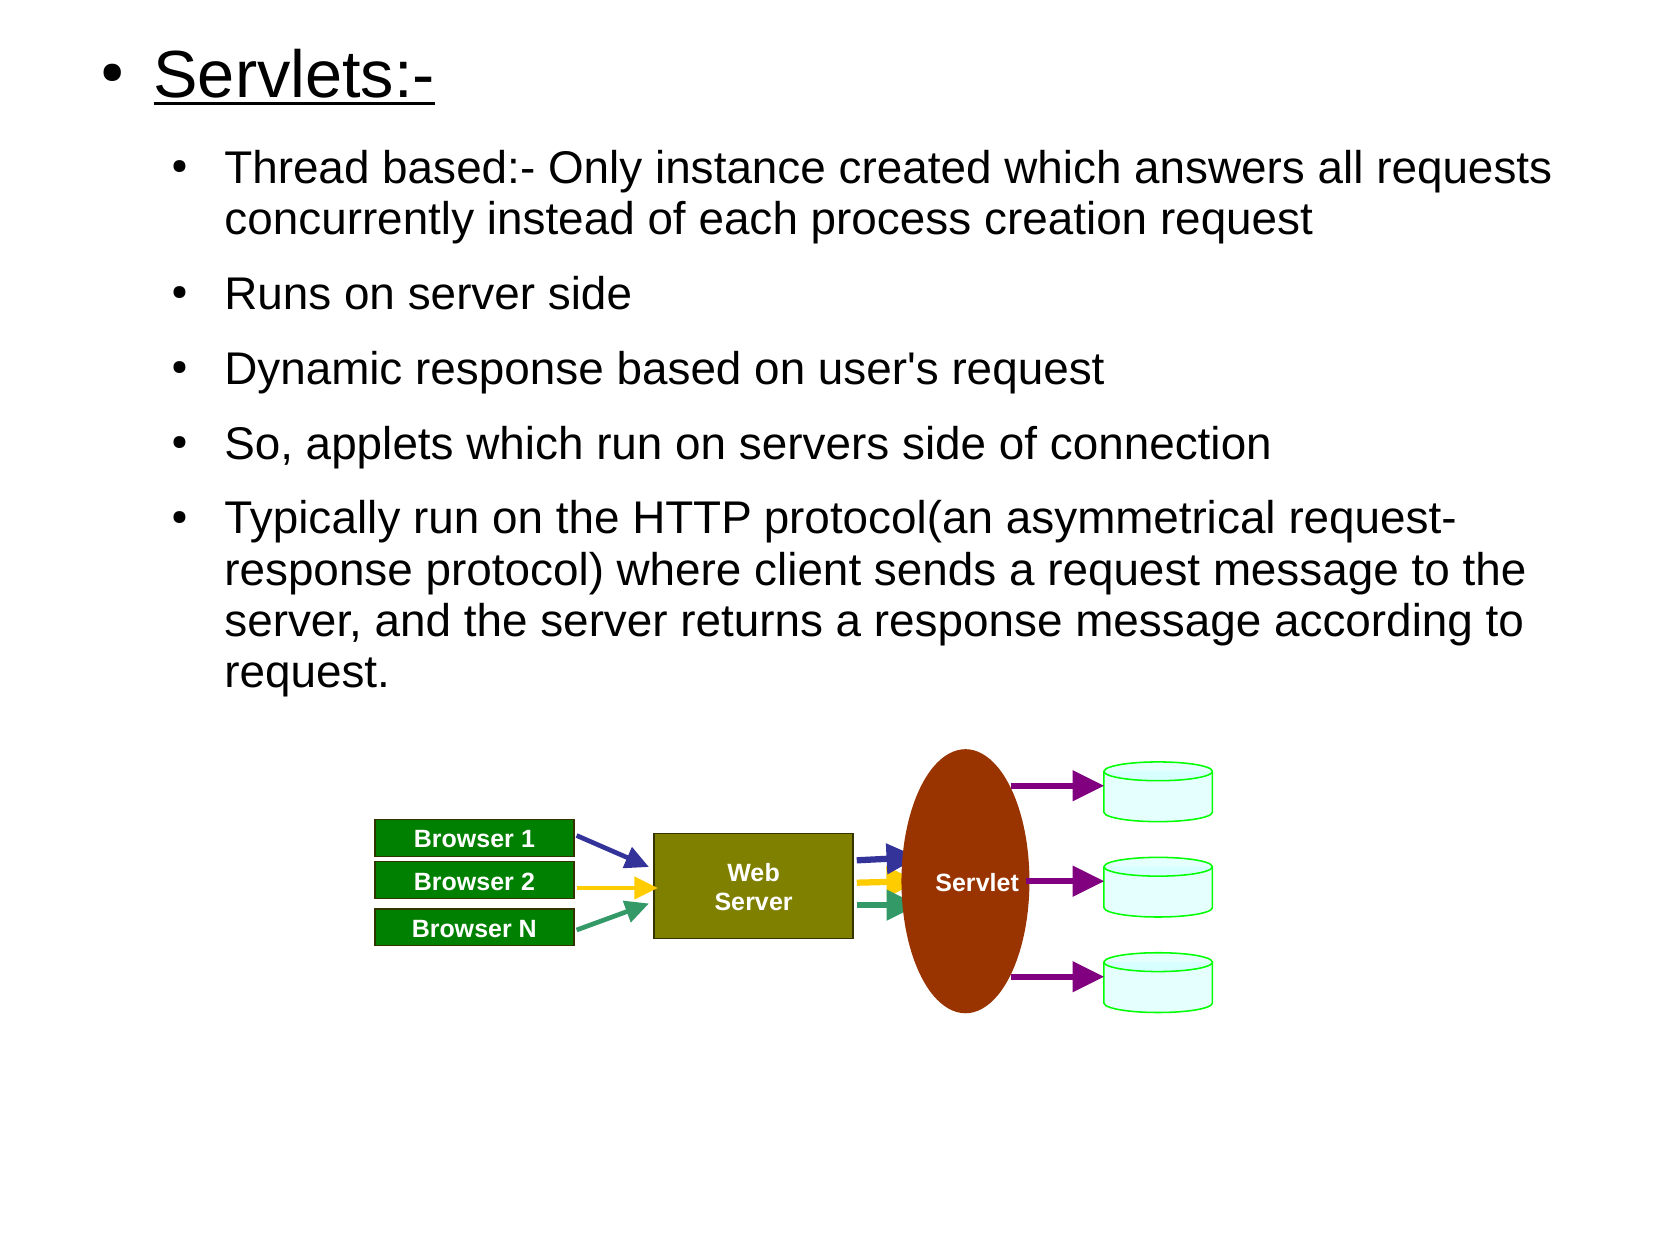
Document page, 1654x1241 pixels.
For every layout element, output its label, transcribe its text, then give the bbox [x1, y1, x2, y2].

text_box [1103, 857, 1213, 918]
list Servlets:- Thread based:- Only instance created which answers all requests concurrently instead of each process creation request Runs on server side Dynamic response based on user's request So, applets which run on servers side of connection Typically run on the HTTP protocol(an asymmetrical request-response protocol) where client sends a request message to the server, and the server returns a response message according to request. [82, 37, 1571, 1201]
text_box Browser 2 [374, 861, 575, 899]
text_box Servlet [902, 749, 1029, 1013]
text_box [1103, 761, 1213, 822]
text_box Web Server [654, 833, 854, 939]
text_box Browser N [374, 908, 575, 946]
text_box [1103, 952, 1213, 1013]
text_box Browser 1 [374, 819, 575, 857]
